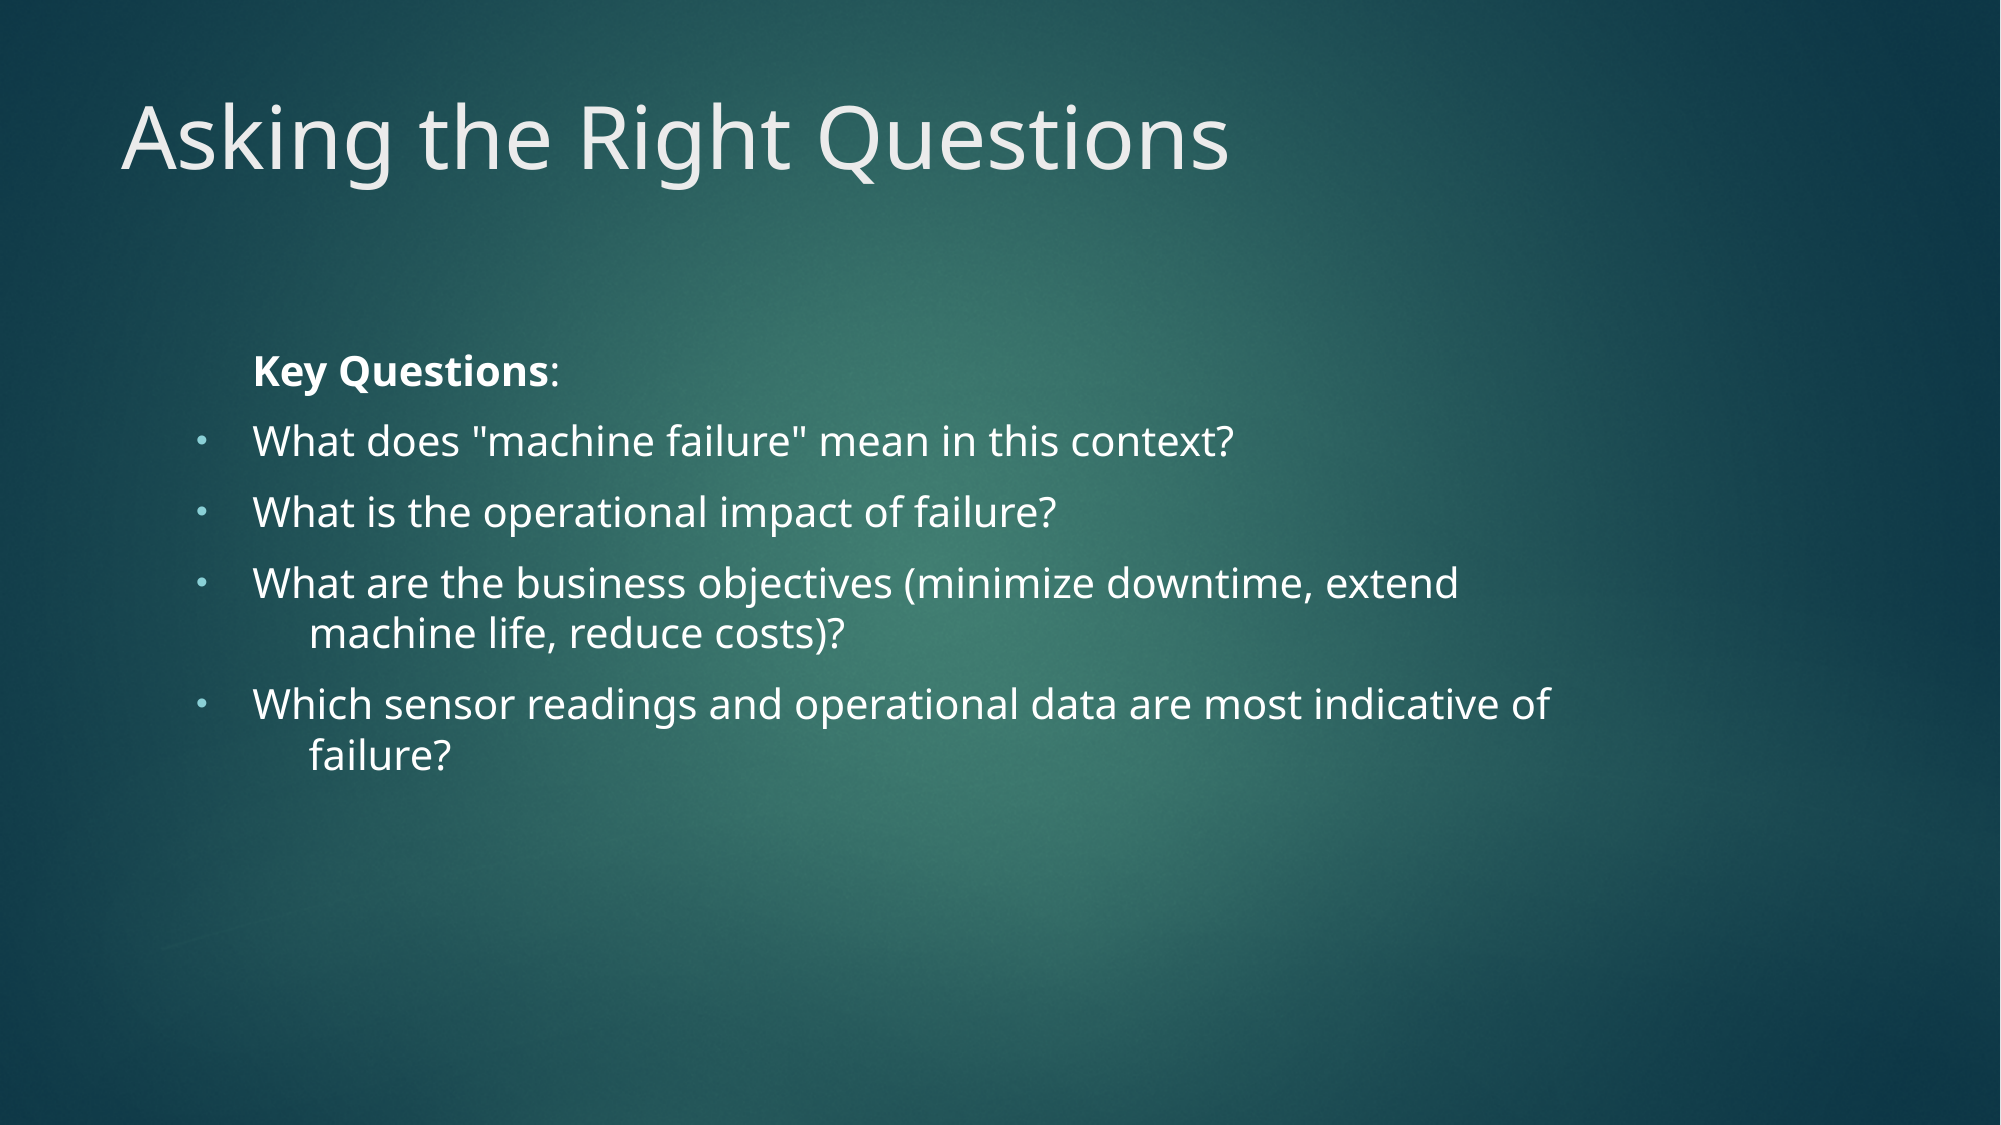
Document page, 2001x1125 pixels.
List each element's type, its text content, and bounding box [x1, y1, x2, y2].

list Key Questions: What does "machine failure" mean in this context? What is the operational impact of failure? What are the business objectives (minimize downtime, extend machine life, reduce costs)? Which sensor readings and operational data are most indicative of failure? [181, 336, 1649, 1026]
title Asking the Right Questions [106, 74, 1649, 305]
